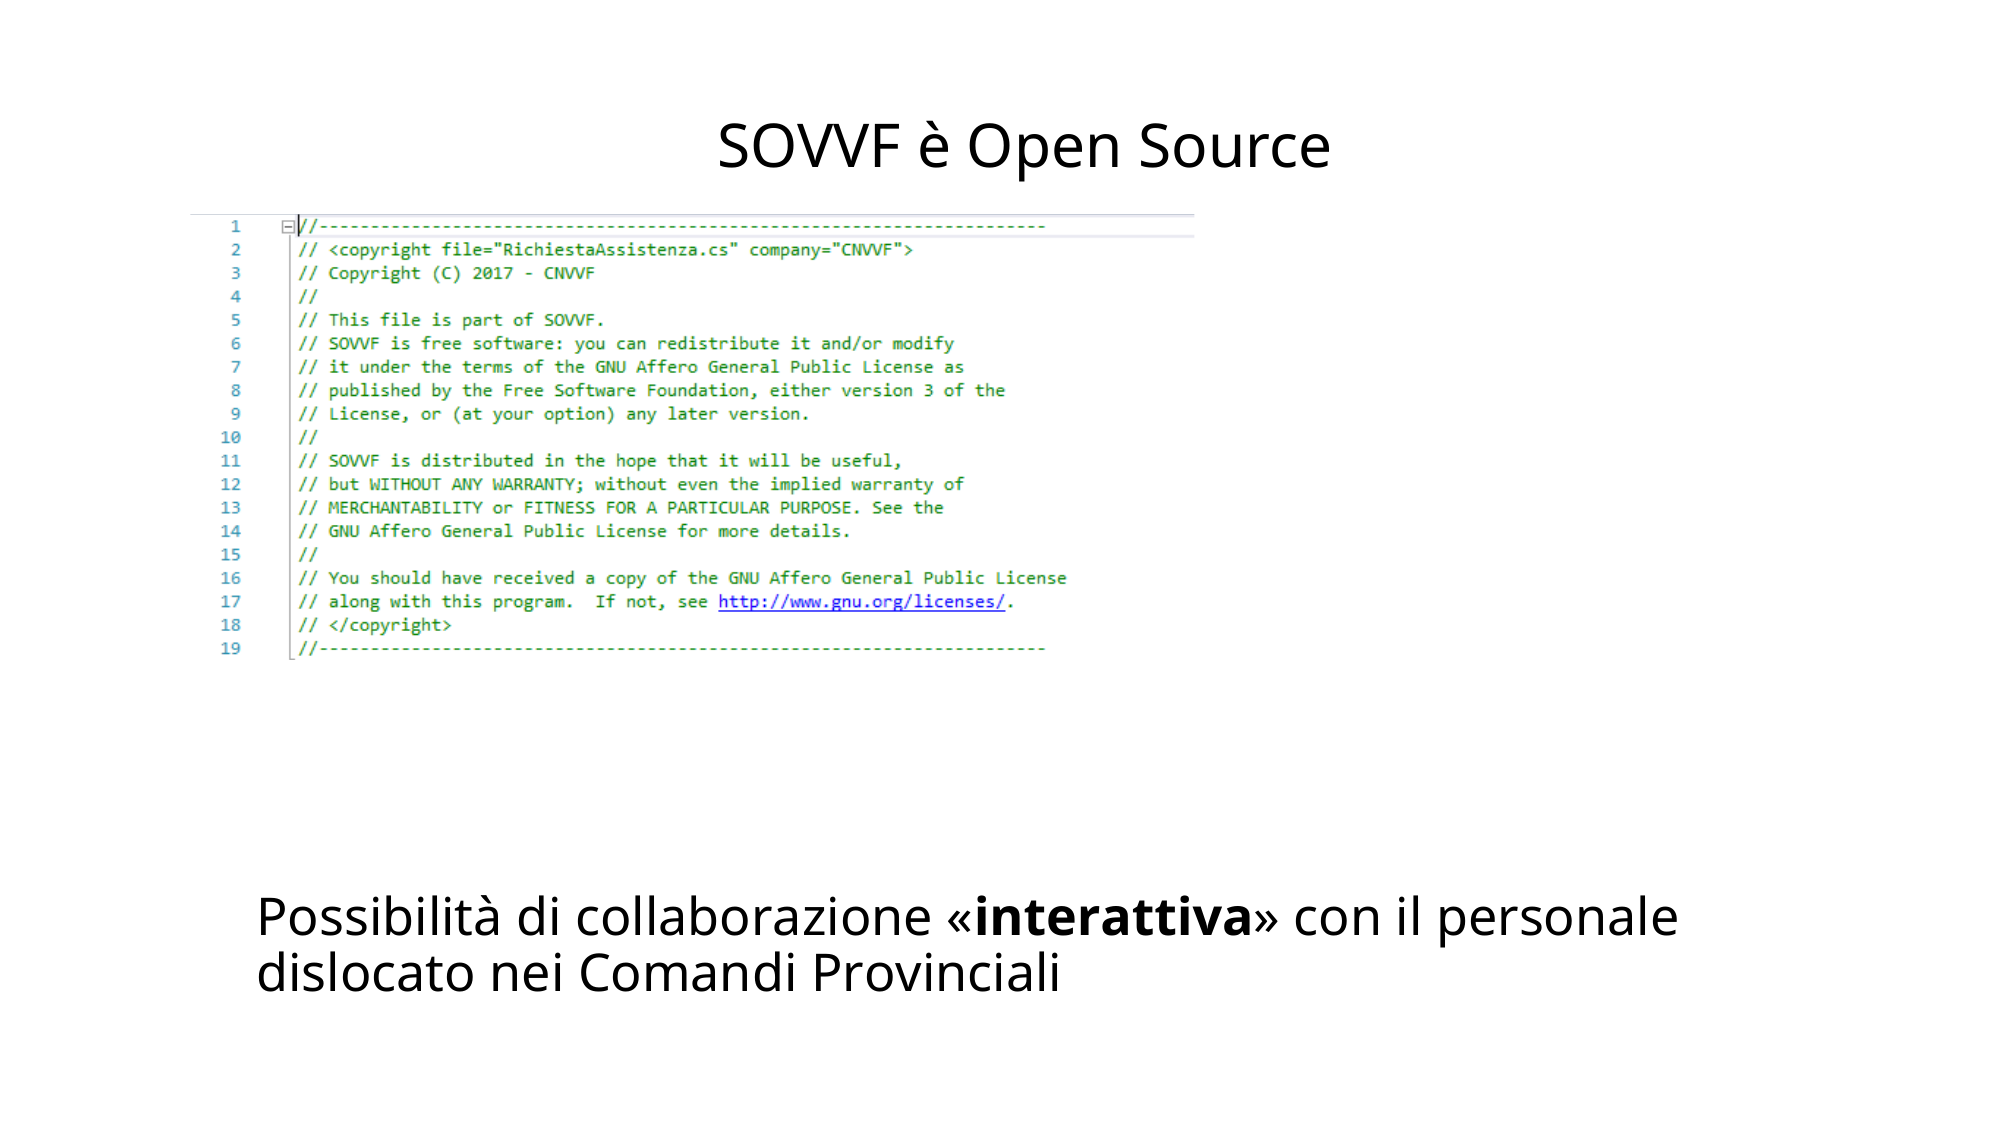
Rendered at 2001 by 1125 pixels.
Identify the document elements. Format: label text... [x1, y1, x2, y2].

text_box Possibilità di collaborazione «interattiva» con il personale dislocato nei Comandi Provinciali [173, 882, 1763, 996]
text_box SOVVF è Open Source [275, 106, 1776, 189]
picture [190, 214, 1195, 660]
